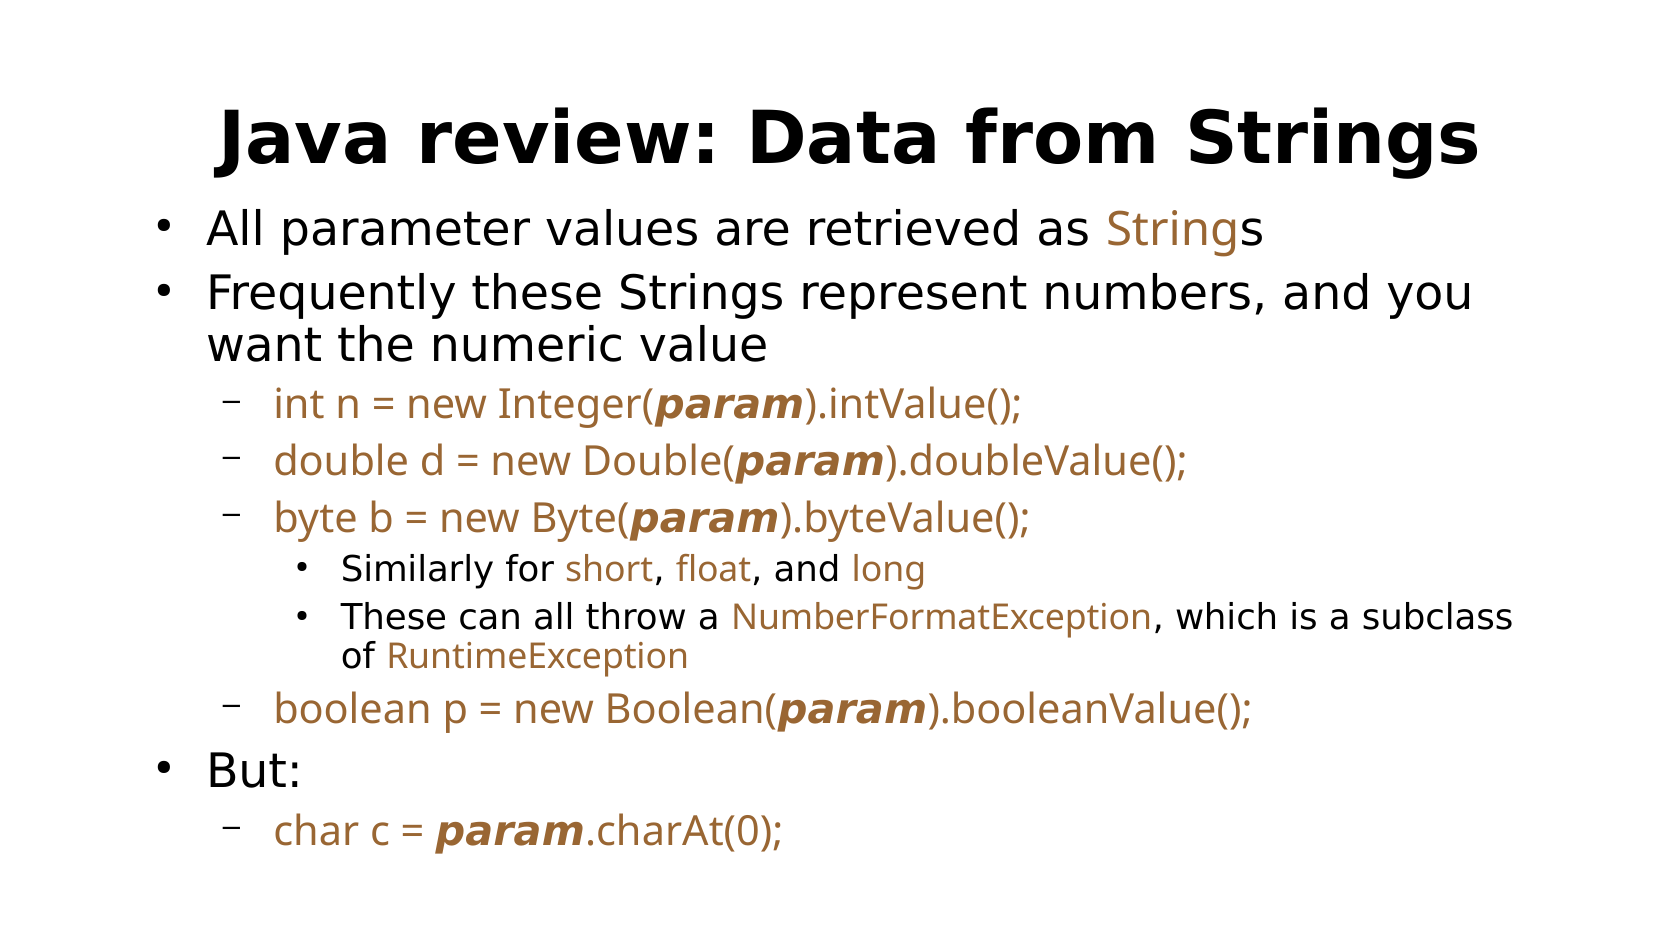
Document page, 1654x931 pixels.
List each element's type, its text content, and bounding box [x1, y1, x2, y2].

title Java review: Data from Strings [70, 31, 1630, 187]
list All parameter values are retrieved as Strings Frequently these Strings represent numbers, and you want the numeric value int n = new Integer(param).intValue(); double d = new Double(param).doubleValue(); byte b = new Byte(param).byteValue(); Similarly for short, float, and long These can all throw a NumberFormatException, which is a subclass of RuntimeException boolean p = new Boolean(param).booleanValue(); But: char c = param.charAt(0); [124, 196, 1530, 869]
